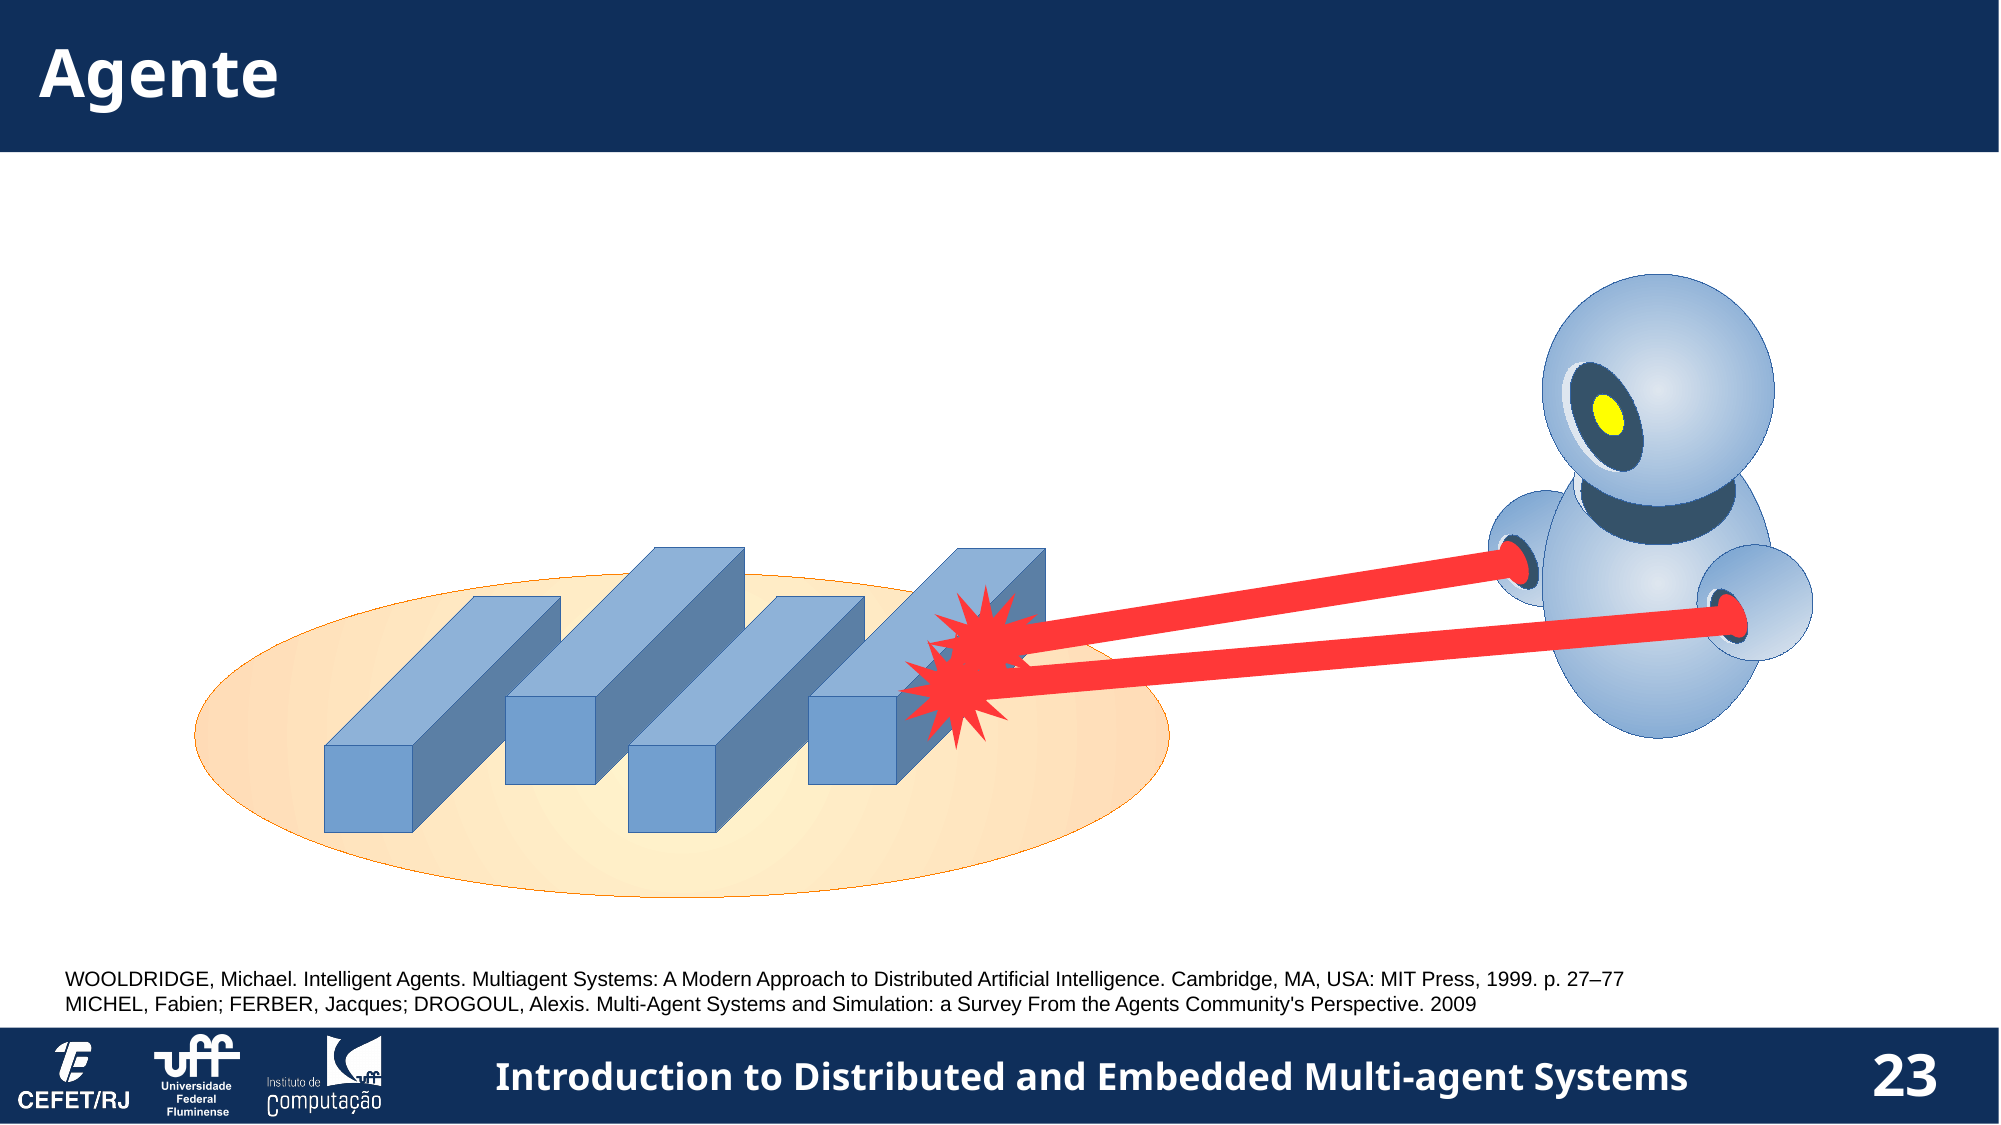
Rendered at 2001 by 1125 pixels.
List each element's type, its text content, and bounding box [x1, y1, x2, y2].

text_box Agente [25, 23, 1999, 119]
picture [265, 1033, 383, 1117]
text_box [194, 274, 1813, 898]
text_box WOOLDRIDGE, Michael. Intelligent Agents. Multiagent Systems: A Modern Approach to Distributed Artificial Intelligence. Cambridge, MA, USA: MIT Press, 1999. p. 27–77 MICHEL, Fabien; FERBER, Jacques; DROGOUL, Alexis. Multi-Agent Systems and Simulation: a Survey From the Agents Community's Perspective. 2009 [50, 958, 1969, 1024]
picture [153, 1033, 241, 1121]
picture [18, 1021, 129, 1125]
